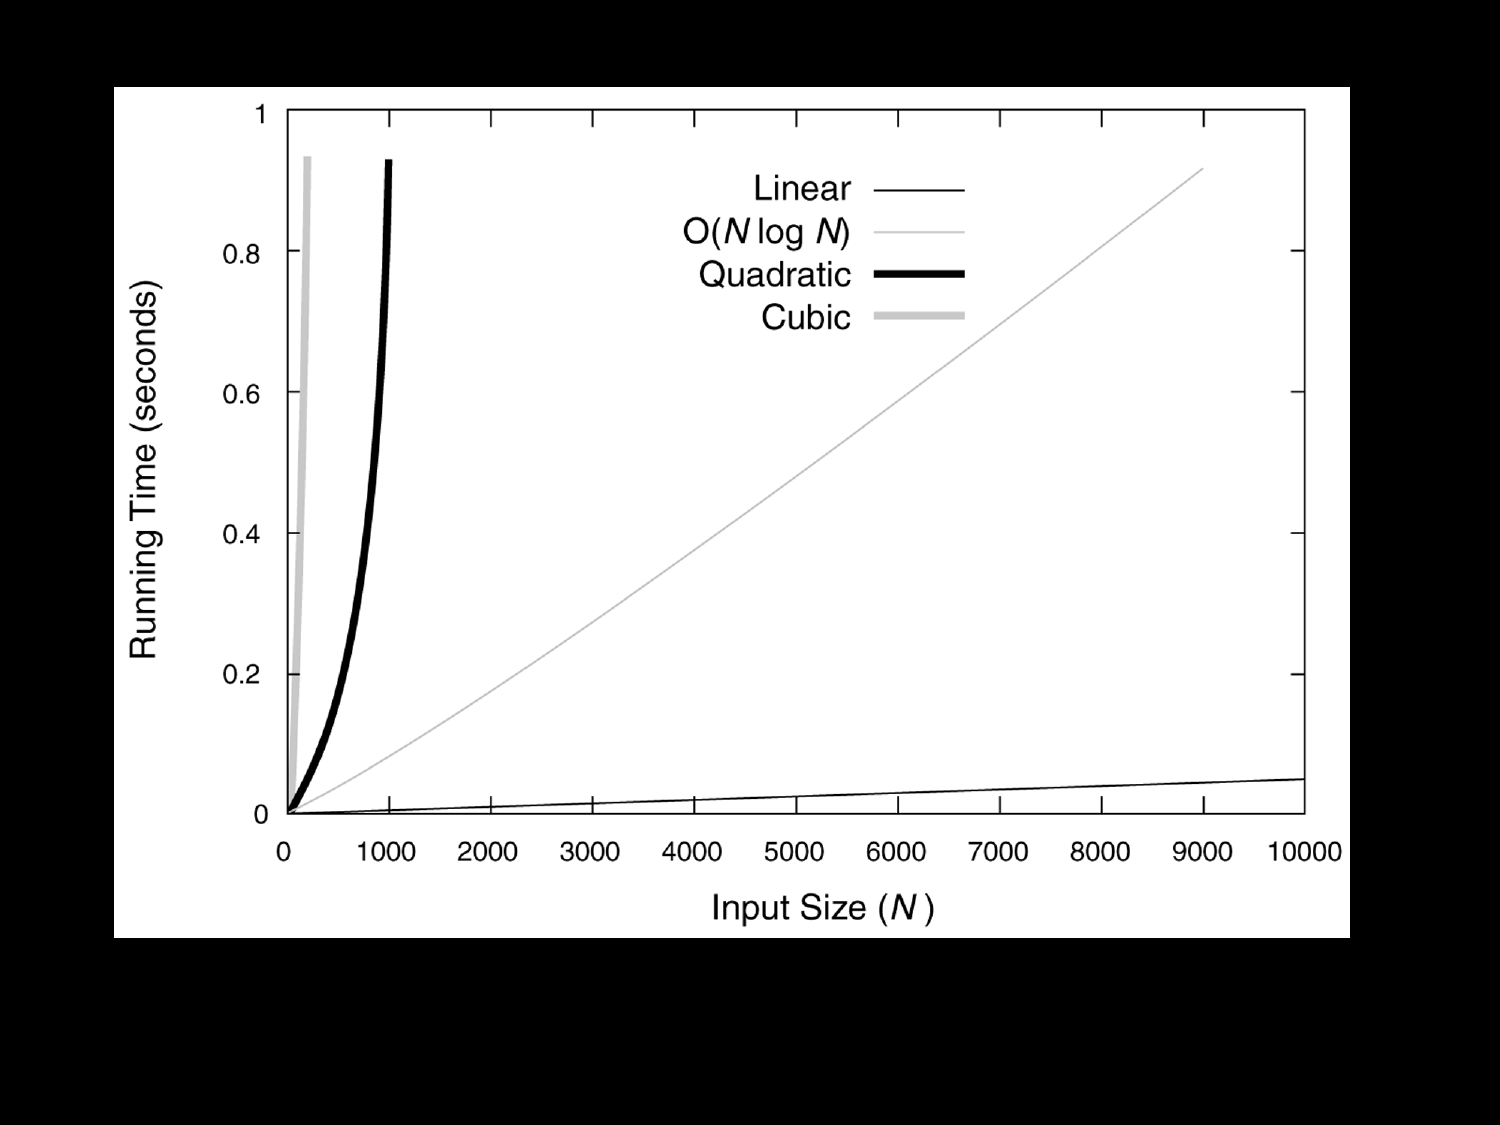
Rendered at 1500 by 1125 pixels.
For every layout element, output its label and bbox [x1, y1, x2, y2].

picture [114, 87, 1351, 938]
